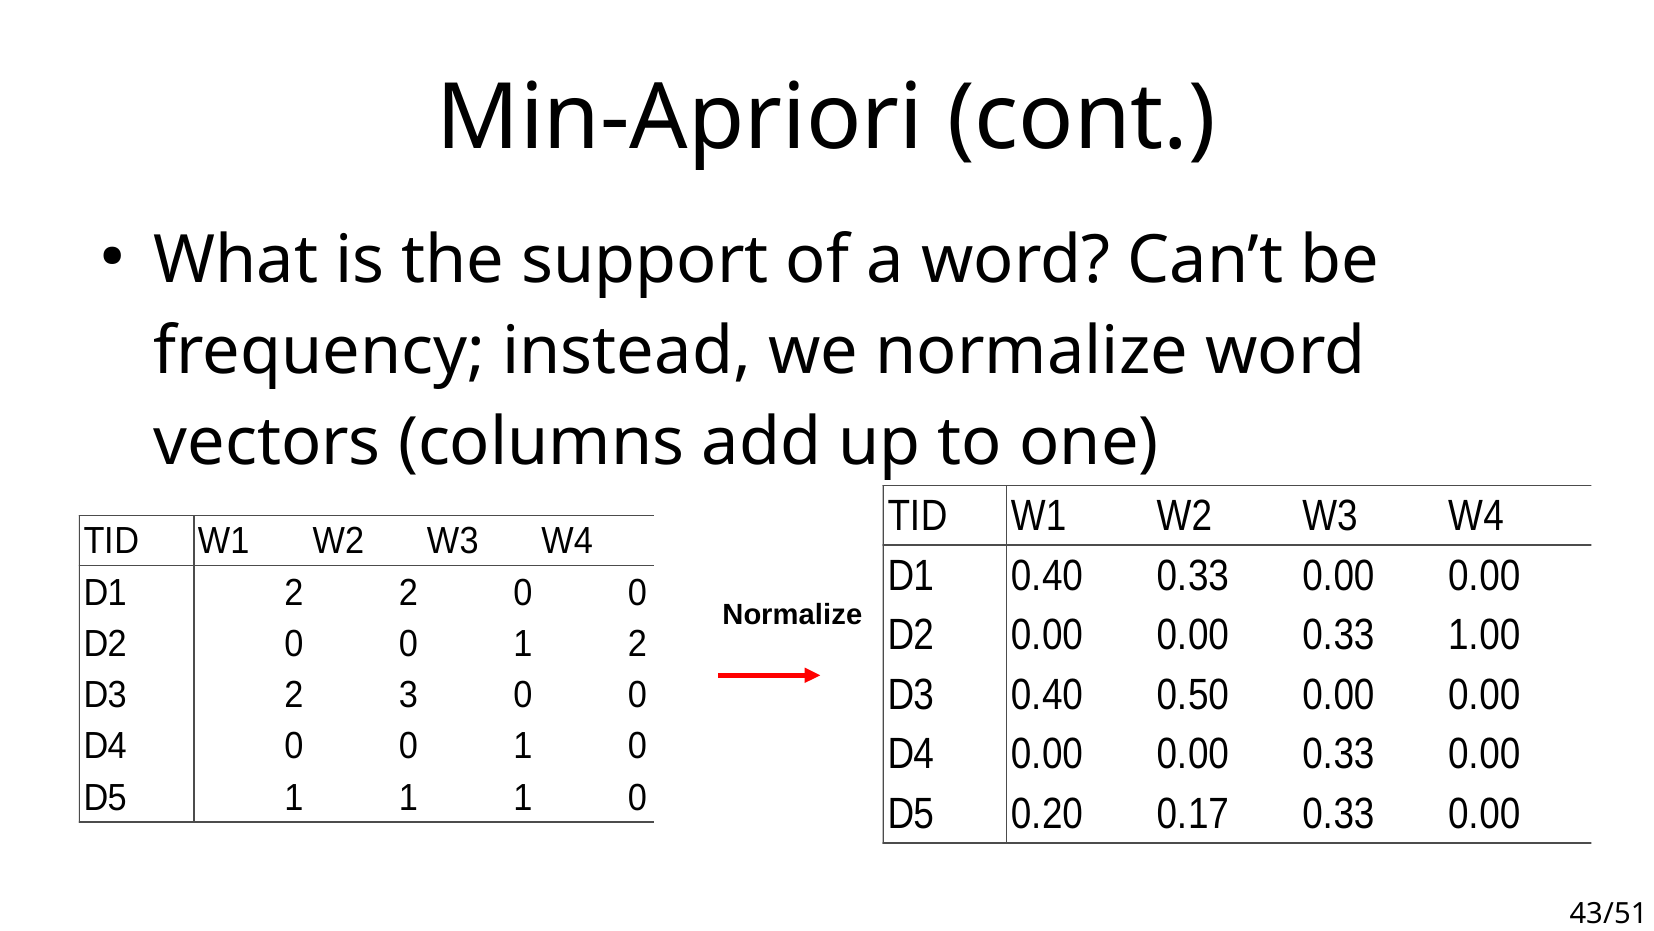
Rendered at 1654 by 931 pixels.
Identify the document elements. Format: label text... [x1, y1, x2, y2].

list What is the support of a word? Can’t be frequency; instead, we normalize word vectors (columns add up to one) [82, 211, 1571, 752]
text_box Normalize [707, 587, 883, 639]
chart [882, 485, 1592, 906]
chart [78, 515, 654, 877]
title Min-Apriori (cont.) [82, 1, 1571, 211]
